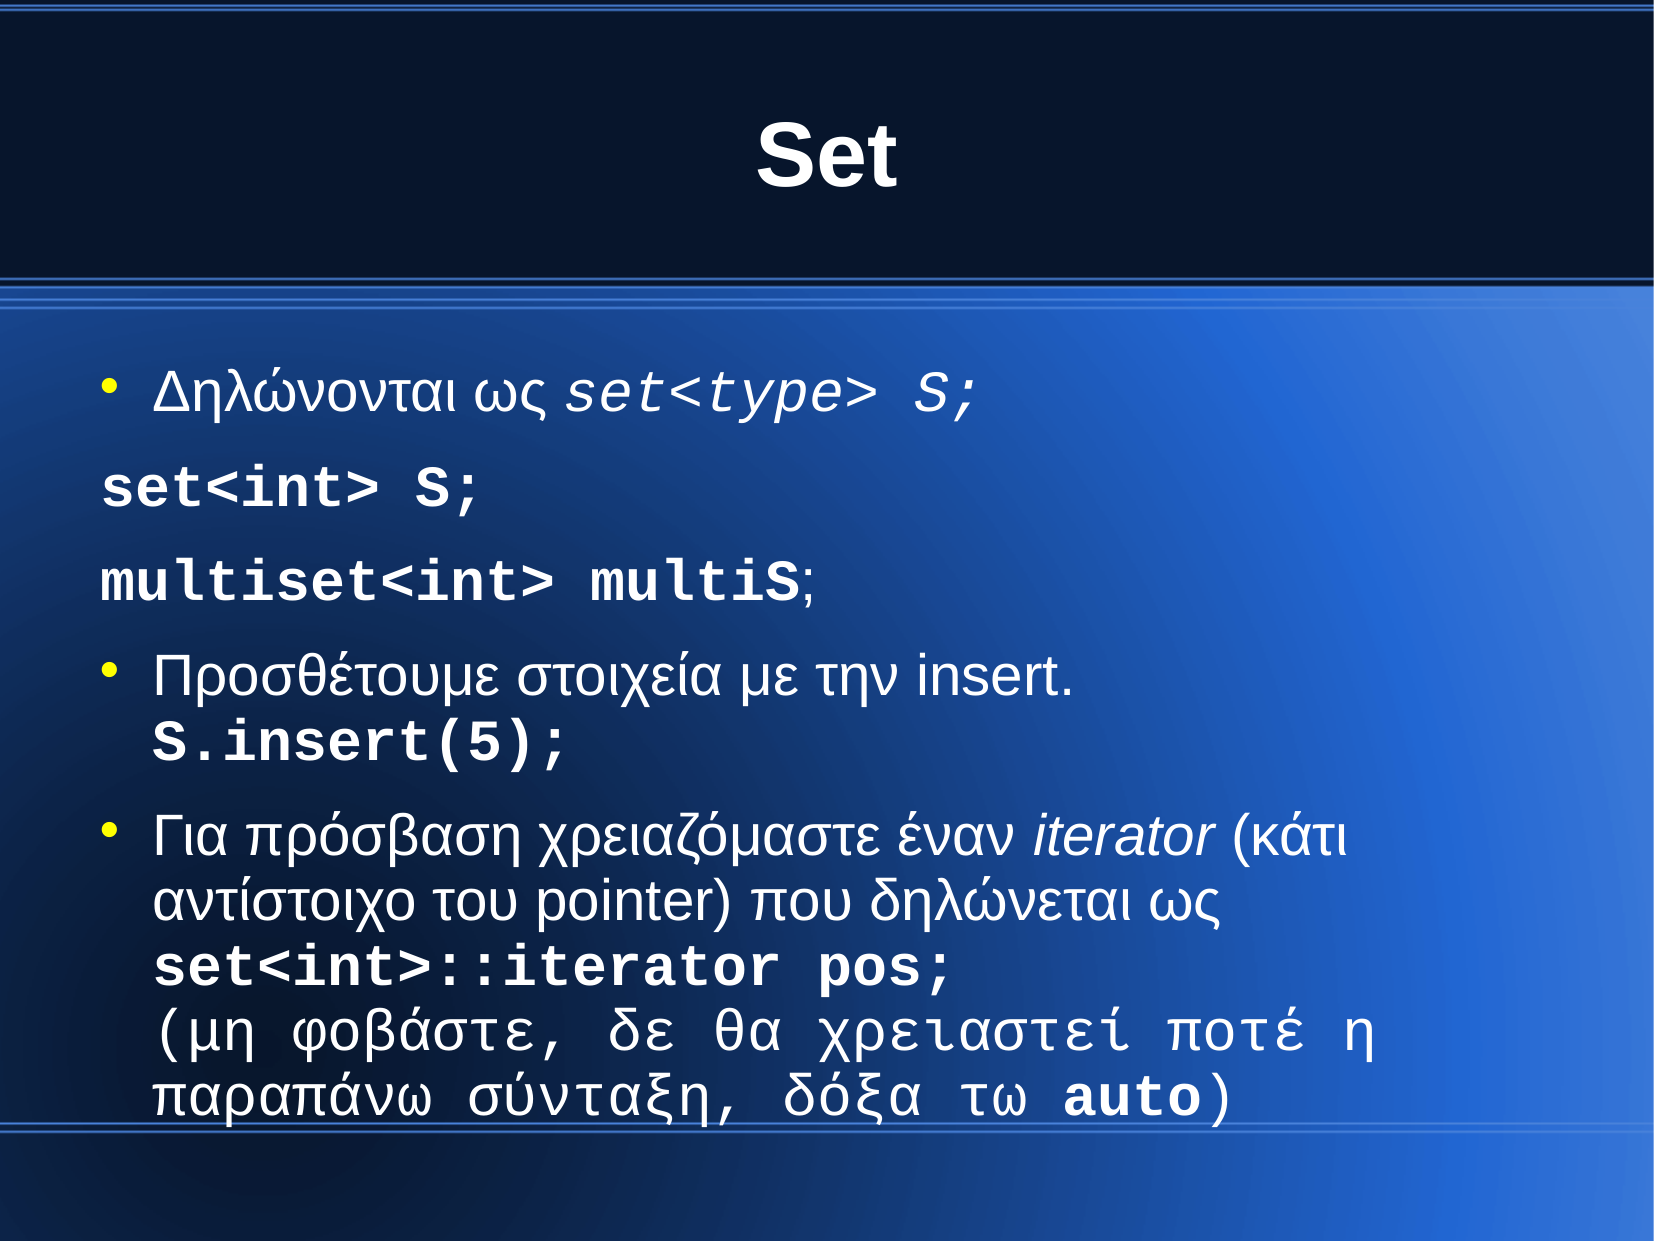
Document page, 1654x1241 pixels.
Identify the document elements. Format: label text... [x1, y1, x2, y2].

list Δηλώνονται ως set<type> S; set<int> S; multiset<int> multiS; Προσθέτουμε στοιχεία με την insert. S.insert(5); Για πρόσβαση χρειαζόμαστε έναν iterator (κάτι αντίστοιχο του pointer) που δηλώνεται ως set<int>::iterator pos; (μη φοβάστε, δε θα χρειαστεί ποτέ η παραπάνω σύνταξη, δόξα τω auto) [82, 355, 1571, 1174]
picture [0, 0, 1654, 1241]
title Set [82, 49, 1571, 257]
